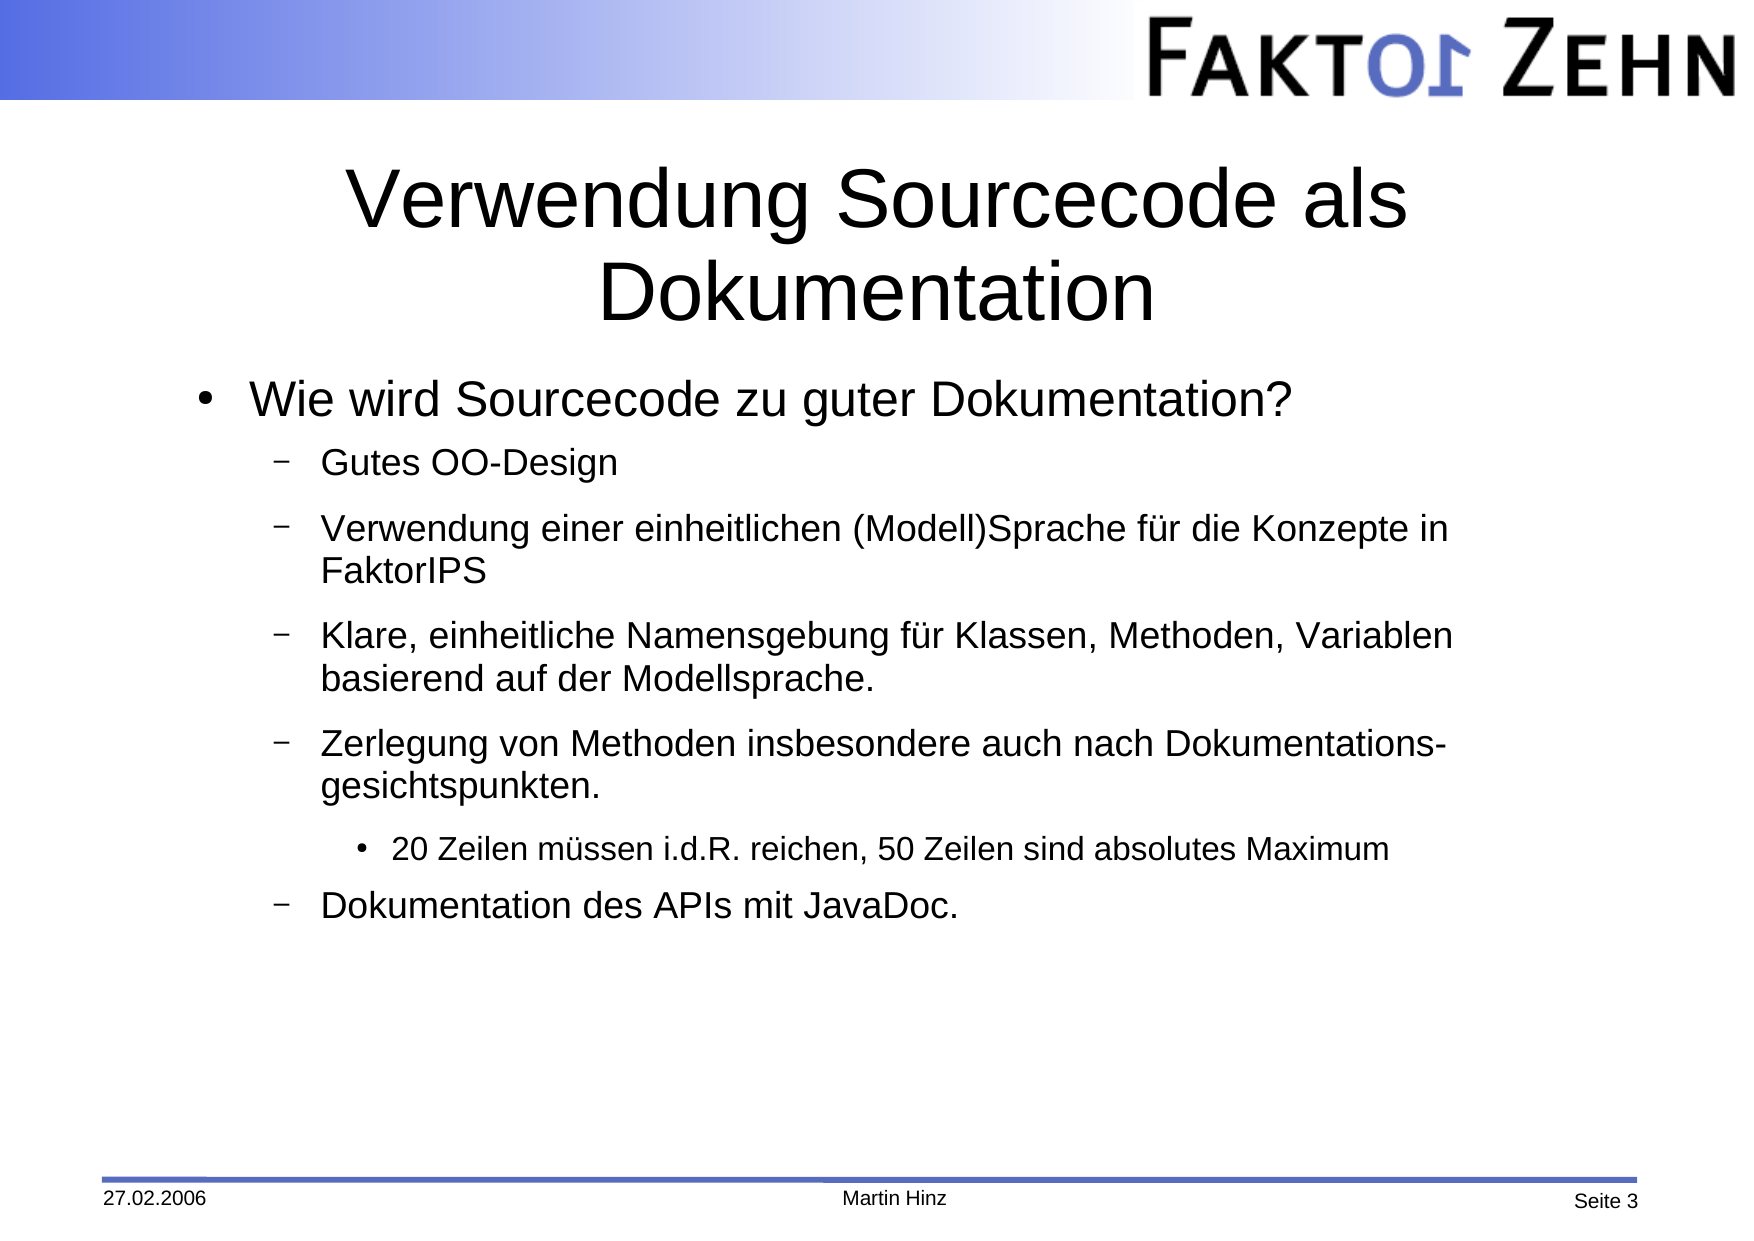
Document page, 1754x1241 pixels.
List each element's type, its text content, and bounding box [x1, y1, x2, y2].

title Verwendung Sourcecode als Dokumentation [179, 142, 1576, 349]
picture [1133, 2, 1749, 105]
list Wie wird Sourcecode zu guter Dokumentation? Gutes OO-Design Verwendung einer einheitlichen (Modell)Sprache für die Konzepte in FaktorIPS Klare, einheitliche Namensgebung für Klassen, Methoden, Variablen basierend auf der Modellsprache. Zerlegung von Methoden insbesondere auch nach Dokumentations-gesichtspunkten. 20 Zeilen müssen i.d.R. reichen, 50 Zeilen sind absolutes Maximum Dokumentation des APIs mit JavaDoc. [179, 371, 1576, 1078]
